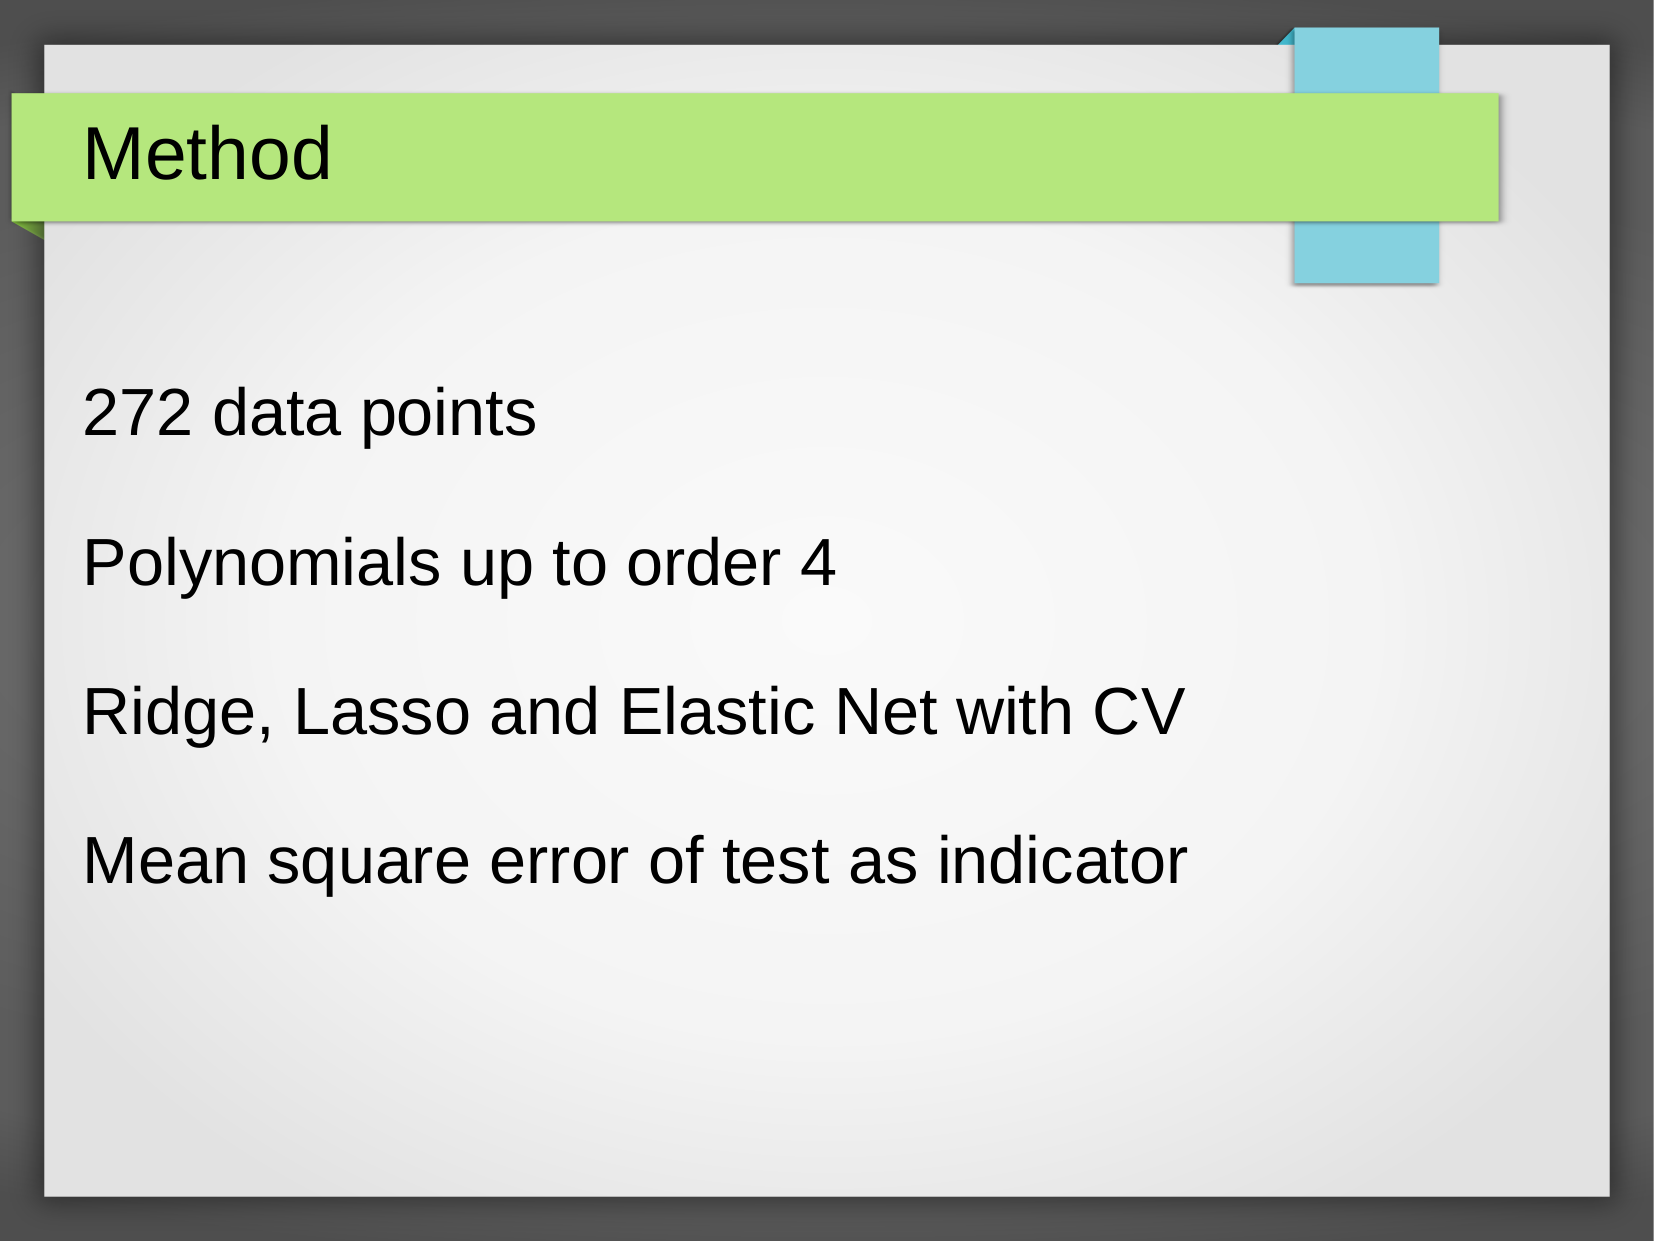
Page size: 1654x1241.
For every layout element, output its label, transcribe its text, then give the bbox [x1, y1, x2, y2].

picture [0, 0, 1654, 1241]
title Method [82, 94, 1264, 213]
subtitle 272 data points Polynomials up to order 4 Ridge, Lasso and Elastic Net with CV Mean square error of test as indicator [82, 300, 1571, 1113]
